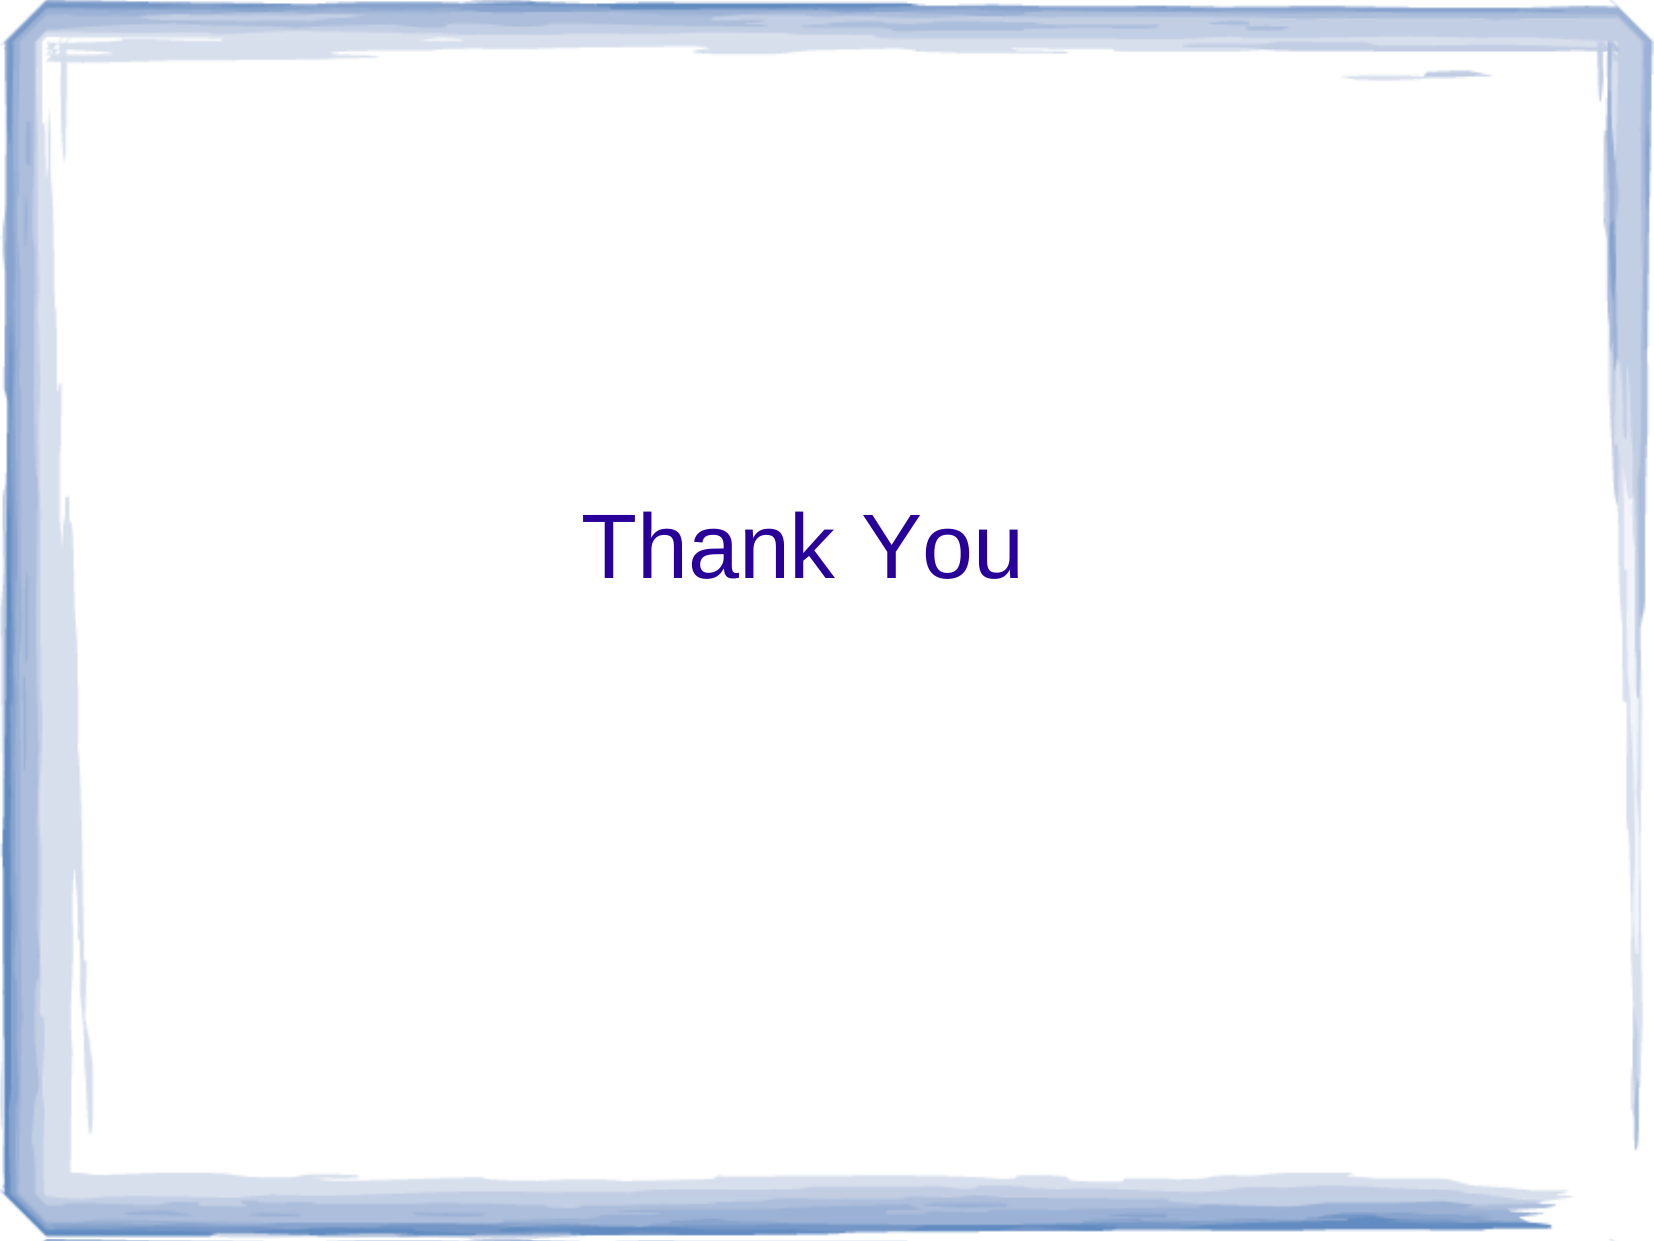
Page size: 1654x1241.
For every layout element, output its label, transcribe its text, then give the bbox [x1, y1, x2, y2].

title Thank You [59, 442, 1548, 650]
picture [0, 0, 1654, 1241]
